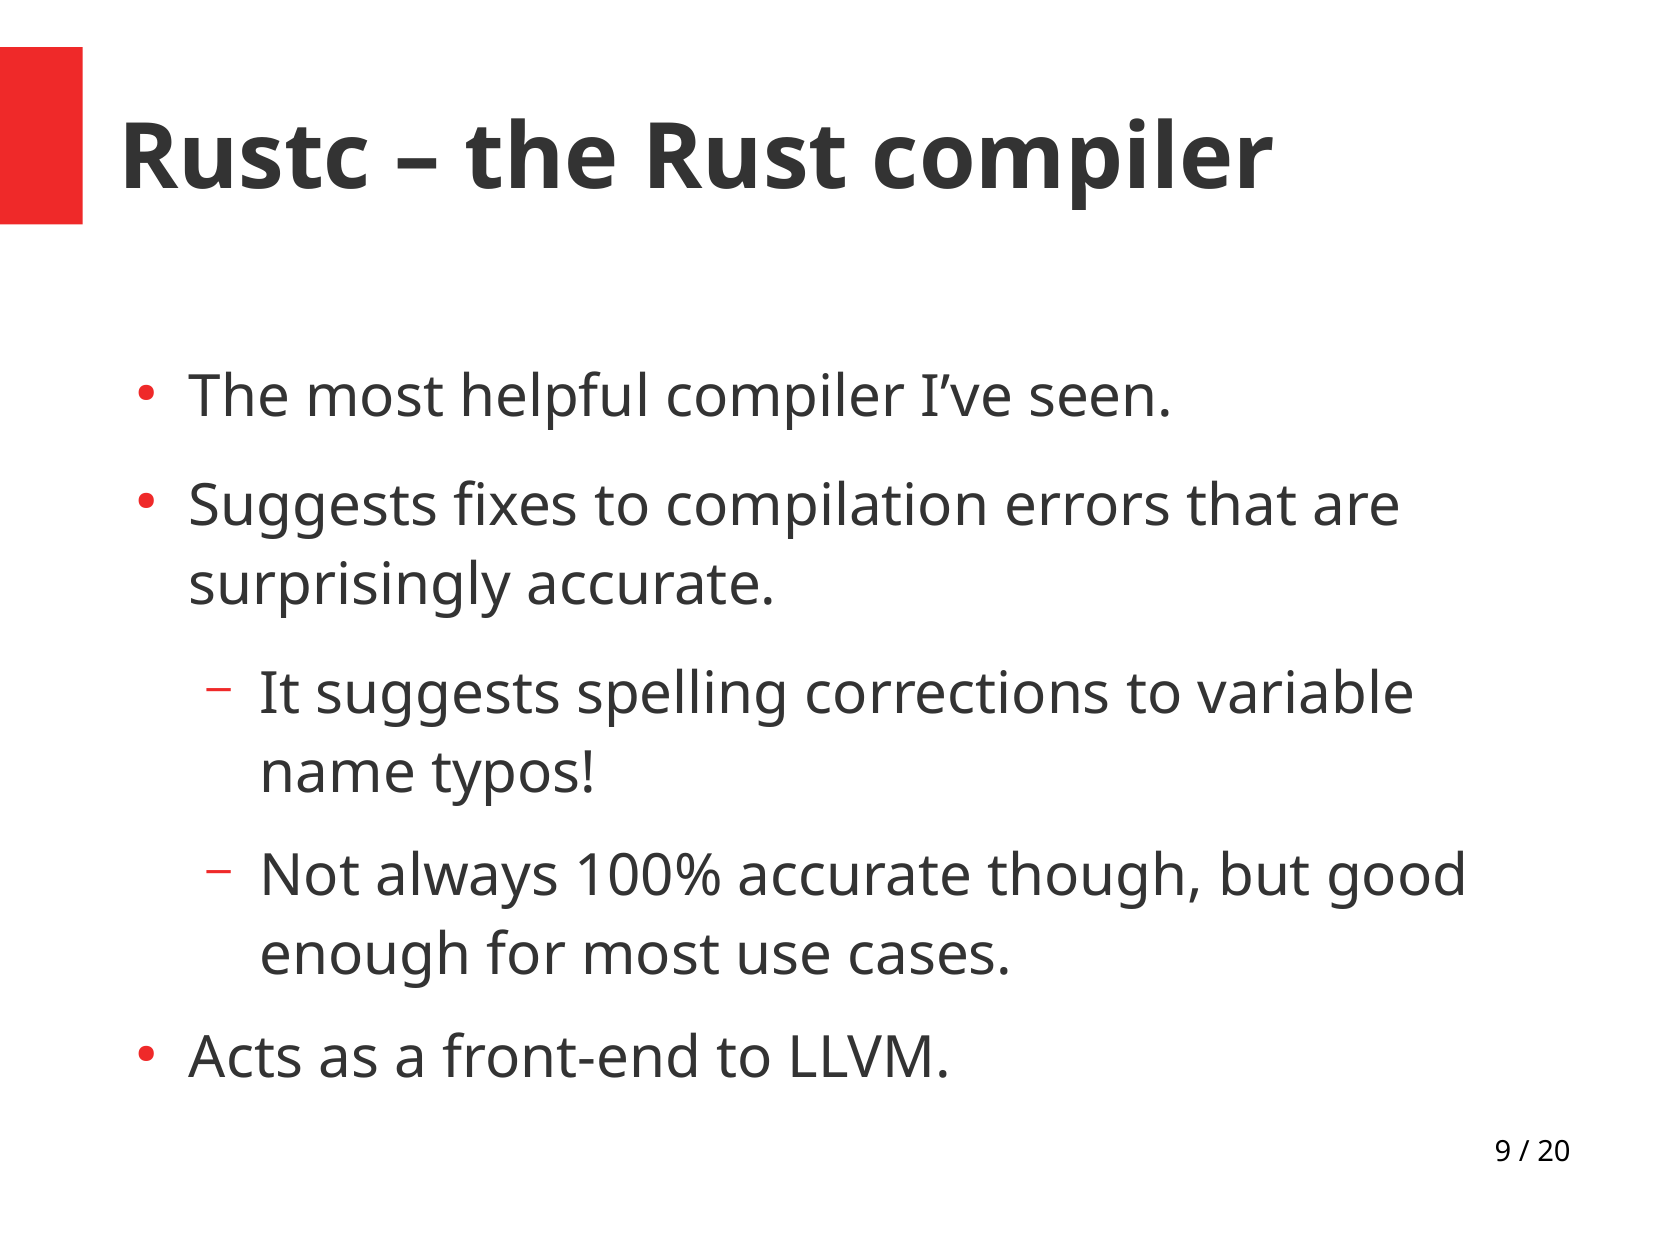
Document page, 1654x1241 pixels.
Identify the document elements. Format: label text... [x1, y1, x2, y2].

list The most helpful compiler I’ve seen. Suggests fixes to compilation errors that are surprisingly accurate. It suggests spelling corrections to variable name typos! Not always 100% accurate though, but good enough for most use cases. Acts as a front-end to LLVM. [118, 354, 1536, 1074]
title Rustc – the Rust compiler [118, 49, 1571, 257]
